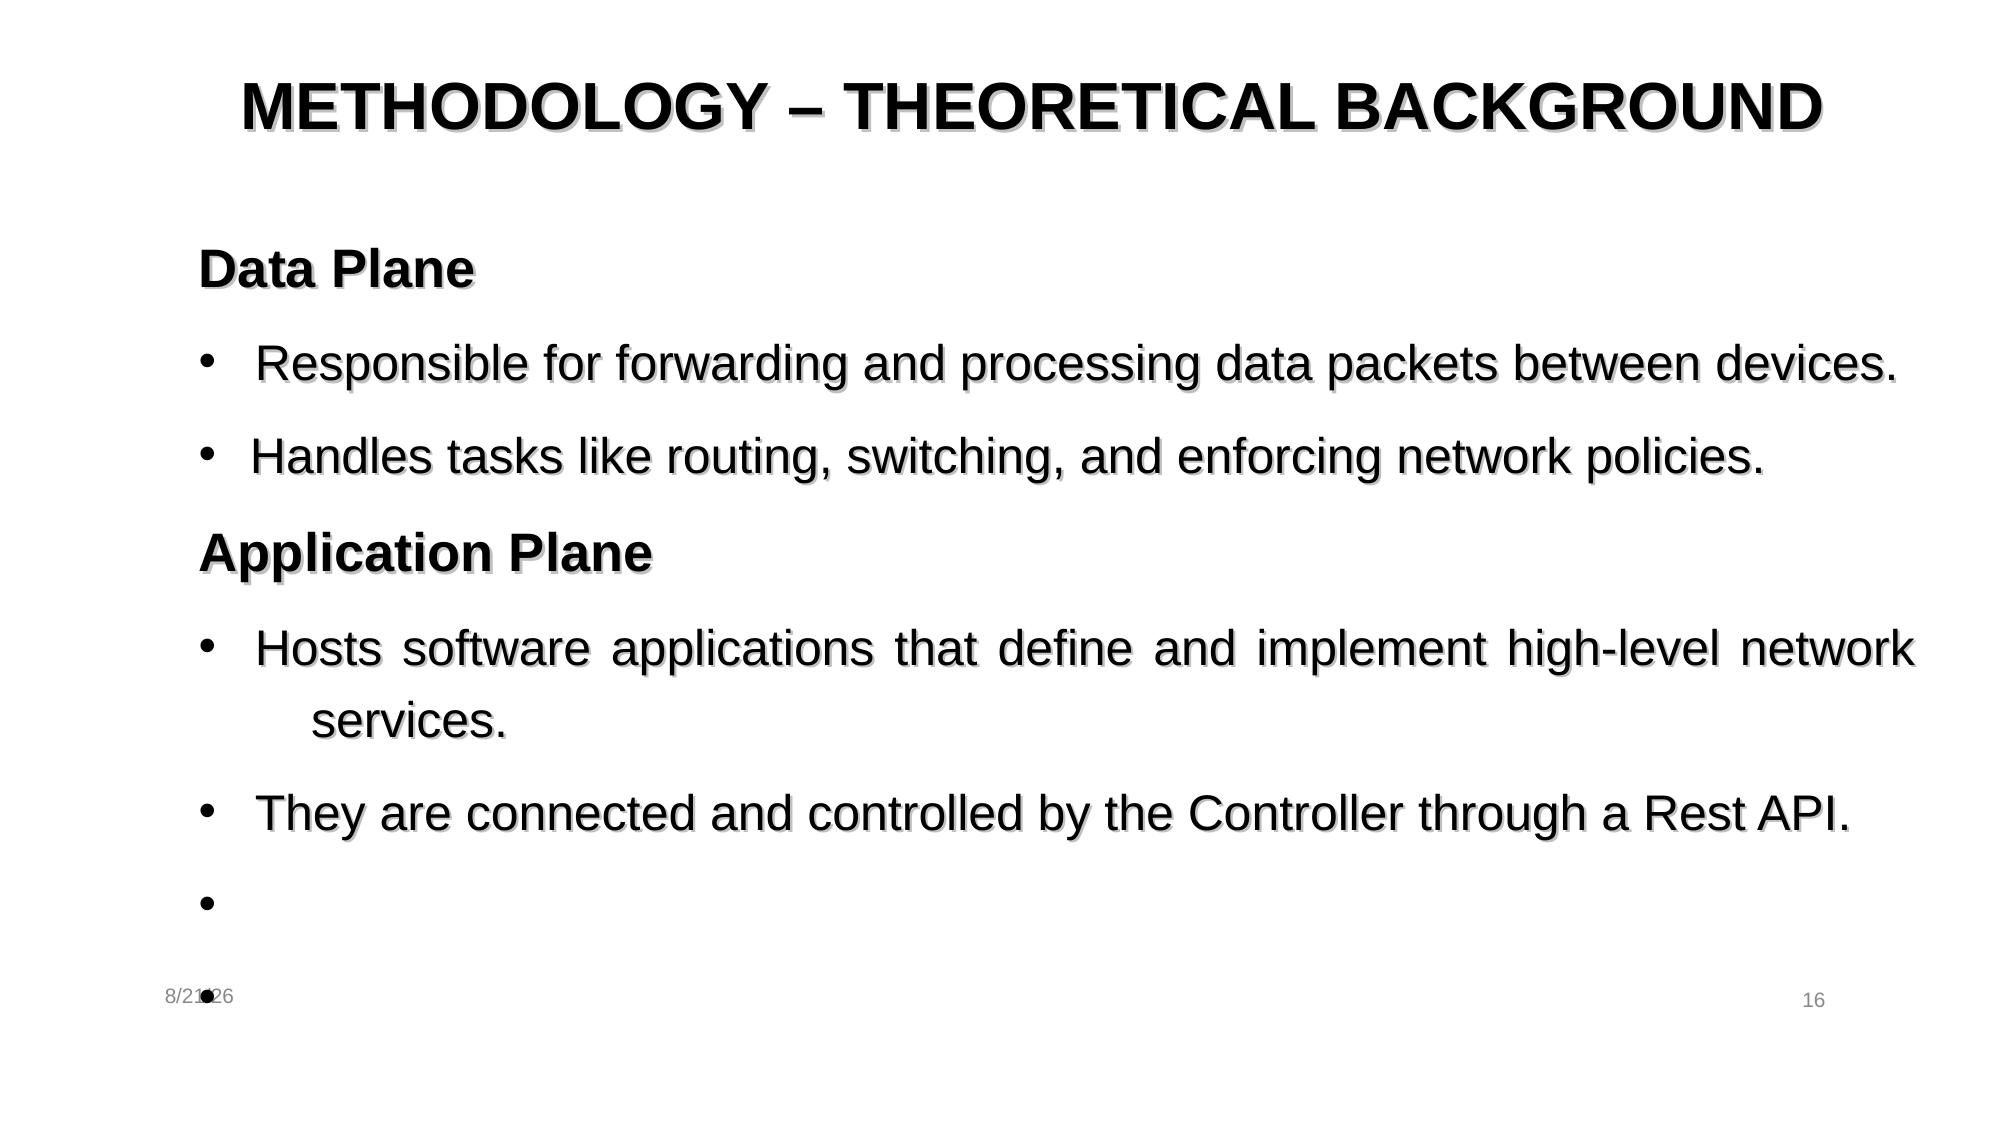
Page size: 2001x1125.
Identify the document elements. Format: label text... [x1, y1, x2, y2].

list Data Plane Responsible for forwarding and processing data packets between devices. Handles tasks like routing, switching, and enforcing network policies. Application Plane Hosts software applications that define and implement high-level network services. They are connected and controlled by the Controller through a Rest API. [183, 212, 1931, 1031]
slide_number December 27, 2024 [149, 965, 183, 1025]
title Methodology – theoretical background [183, 33, 1883, 183]
